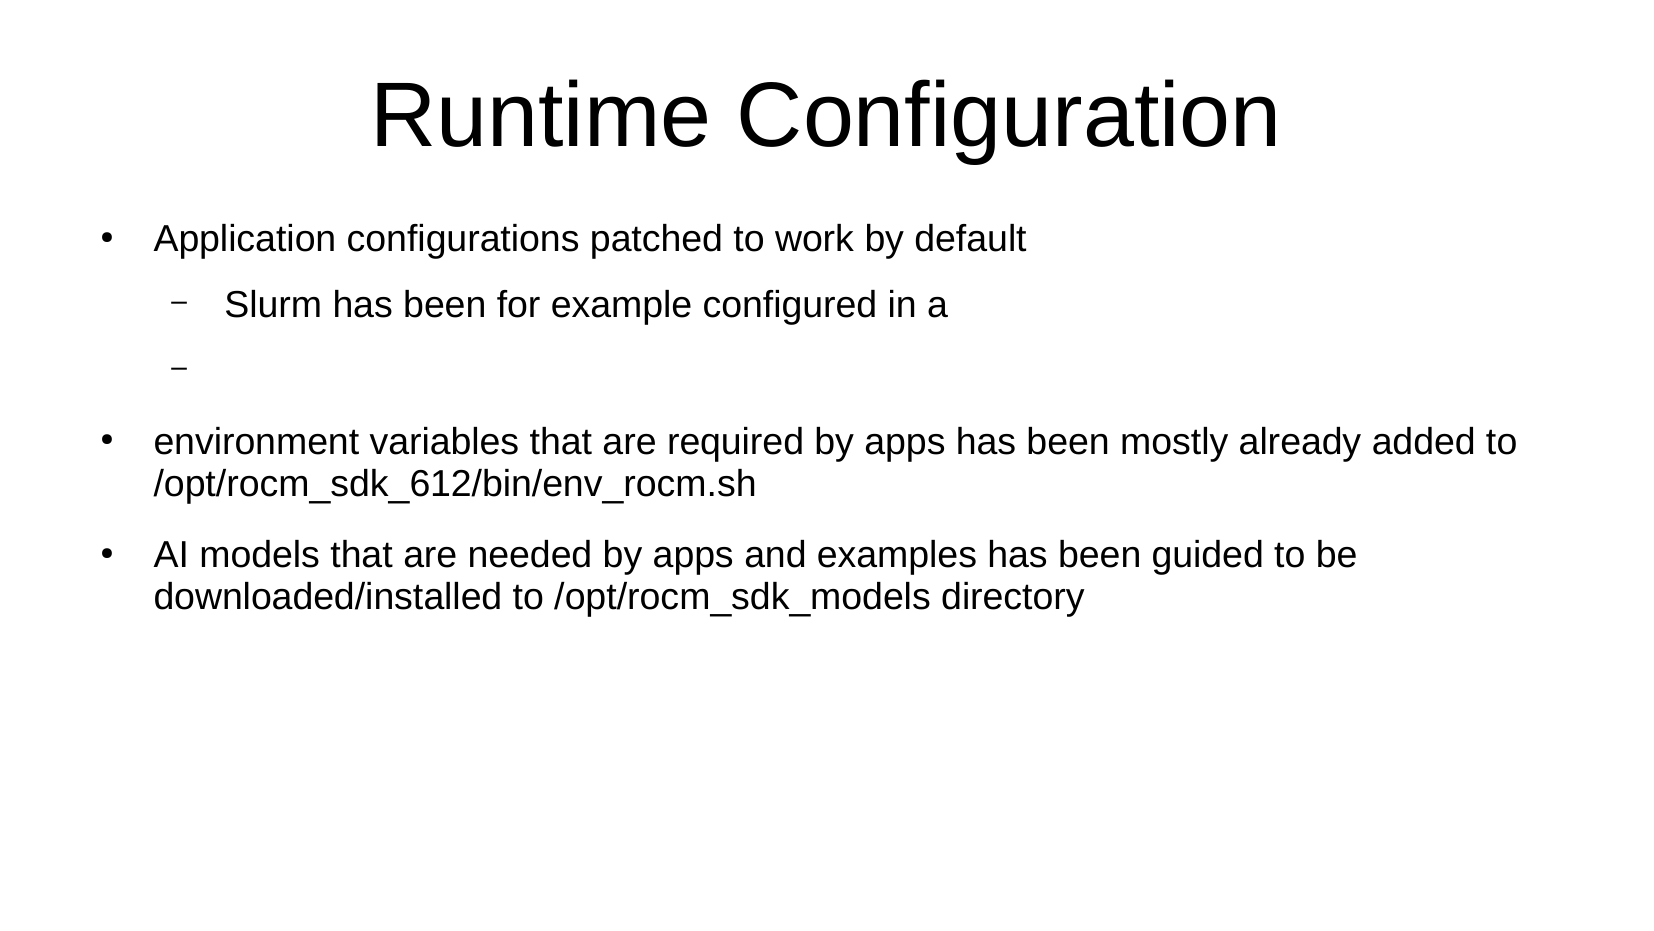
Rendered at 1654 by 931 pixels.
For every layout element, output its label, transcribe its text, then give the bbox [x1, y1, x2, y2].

title Runtime Configuration [82, 37, 1571, 193]
list Application configurations patched to work by default Slurm has been for example configured in a environment variables that are required by apps has been mostly already added to /opt/rocm_sdk_612/bin/env_rocm.sh AI models that are needed by apps and examples has been guided to be downloaded/installed to /opt/rocm_sdk_models directory [82, 217, 1571, 758]
